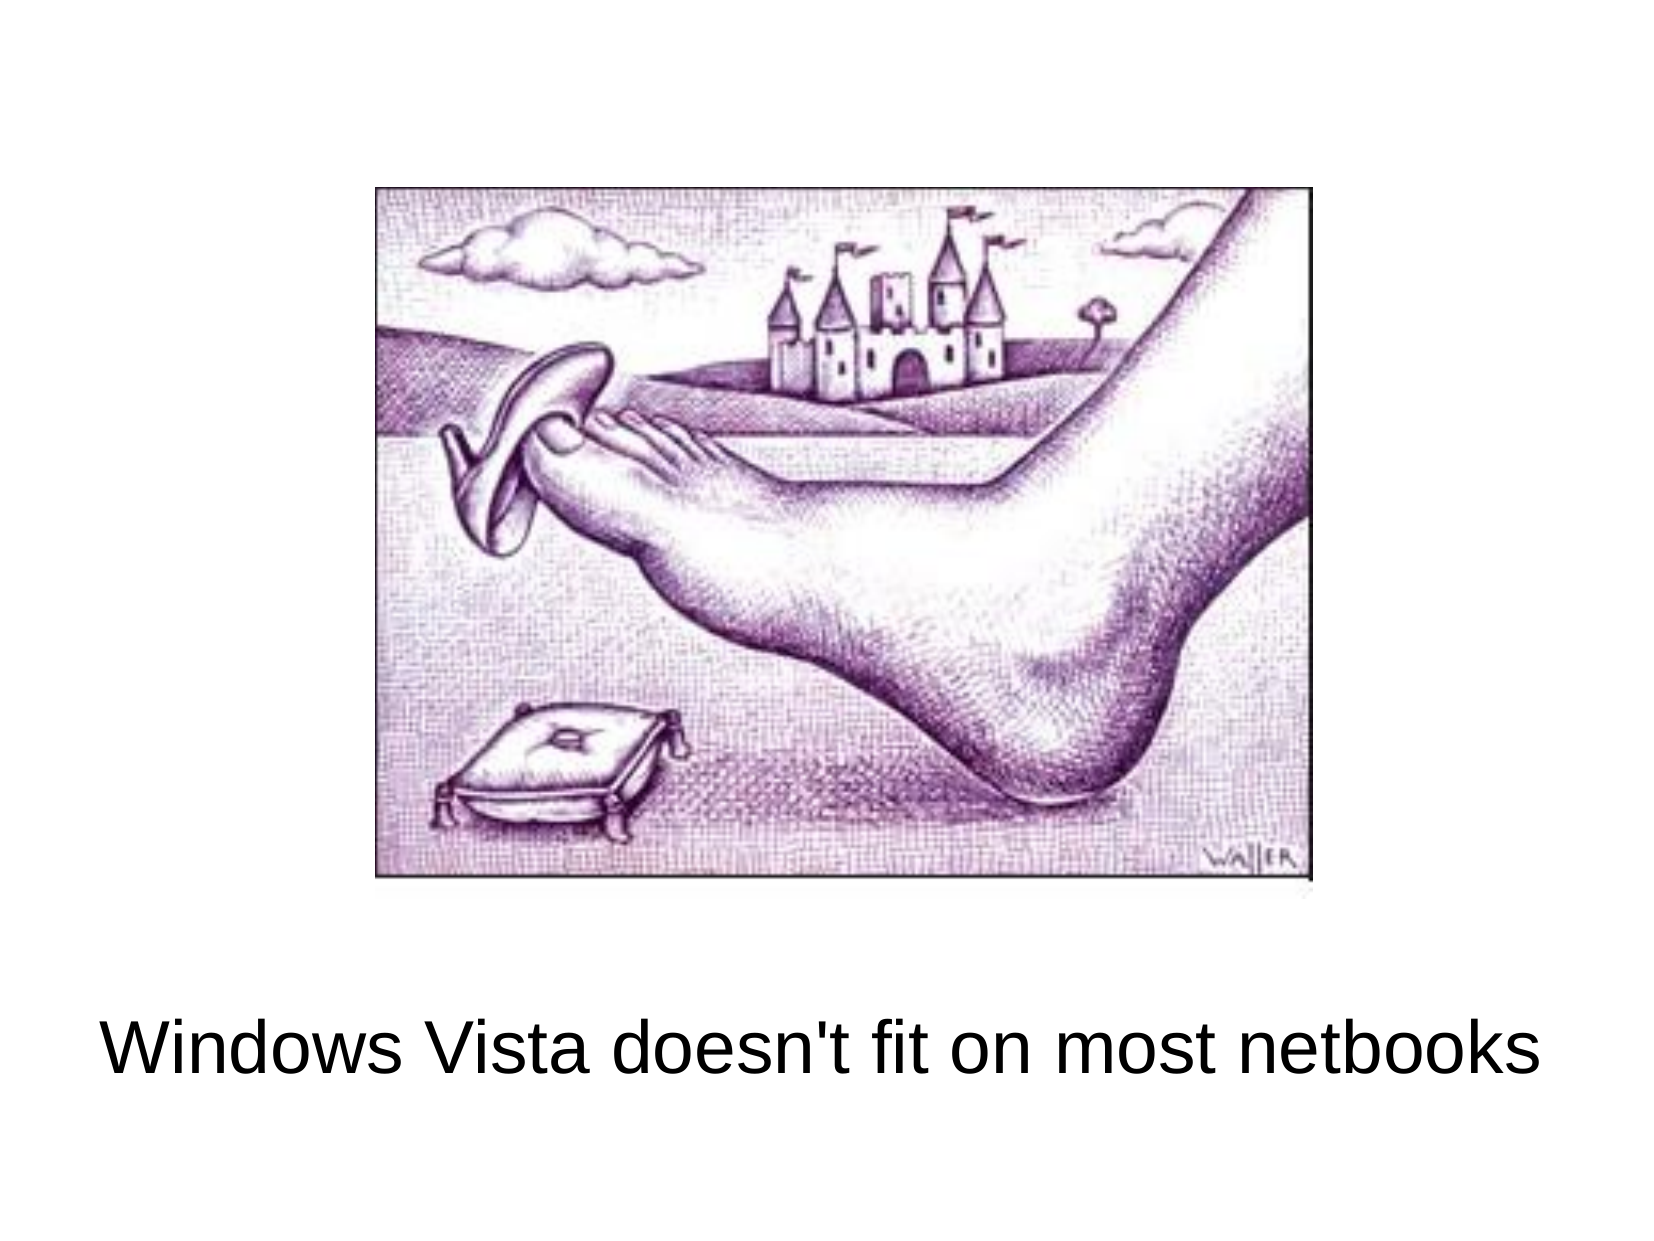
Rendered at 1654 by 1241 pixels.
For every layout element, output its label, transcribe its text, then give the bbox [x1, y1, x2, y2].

title Windows Vista doesn't fit on most netbooks [77, 950, 1566, 1144]
picture [375, 187, 1313, 899]
